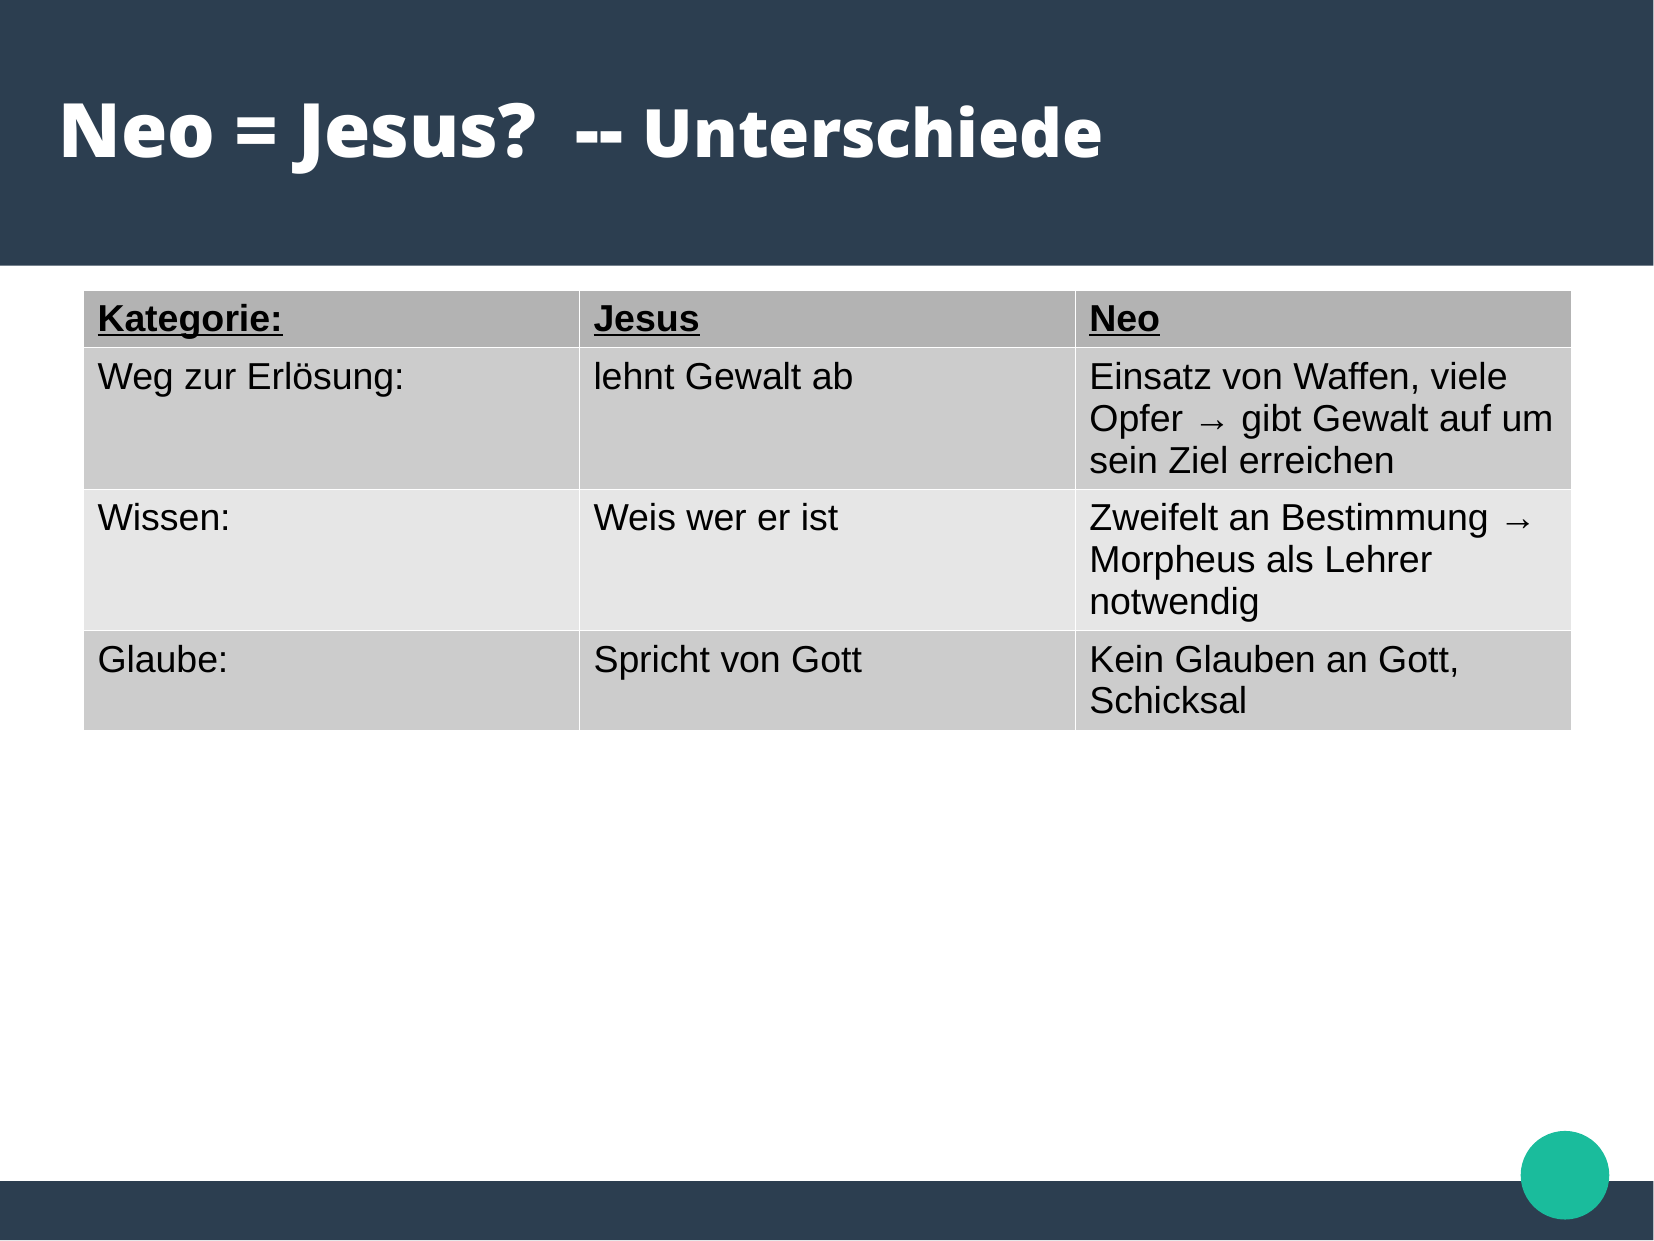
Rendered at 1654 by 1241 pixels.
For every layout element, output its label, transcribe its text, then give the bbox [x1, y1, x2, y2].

table_cell Weg zur Erlösung: [84, 348, 579, 489]
table_cell Wissen: [84, 490, 579, 630]
table_cell Einsatz von Waffen, viele Opfer → gibt Gewalt auf um sein Ziel erreichen [1076, 348, 1571, 489]
table_cell Glaube: [84, 631, 579, 730]
table_header Jesus [580, 291, 1075, 347]
table_cell lehnt Gewalt ab [580, 348, 1075, 489]
table_cell Zweifelt an Bestimmung → Morpheus als Lehrer notwendig [1076, 490, 1571, 630]
table_cell Weis wer er ist [580, 490, 1075, 630]
table_cell Spricht von Gott [580, 631, 1075, 730]
table_cell Kein Glauben an Gott, Schicksal [1076, 631, 1571, 730]
title Neo = Jesus? -- Unterschiede [59, 49, 1595, 207]
table_header Kategorie: [84, 291, 579, 347]
table_header Neo [1076, 291, 1571, 347]
